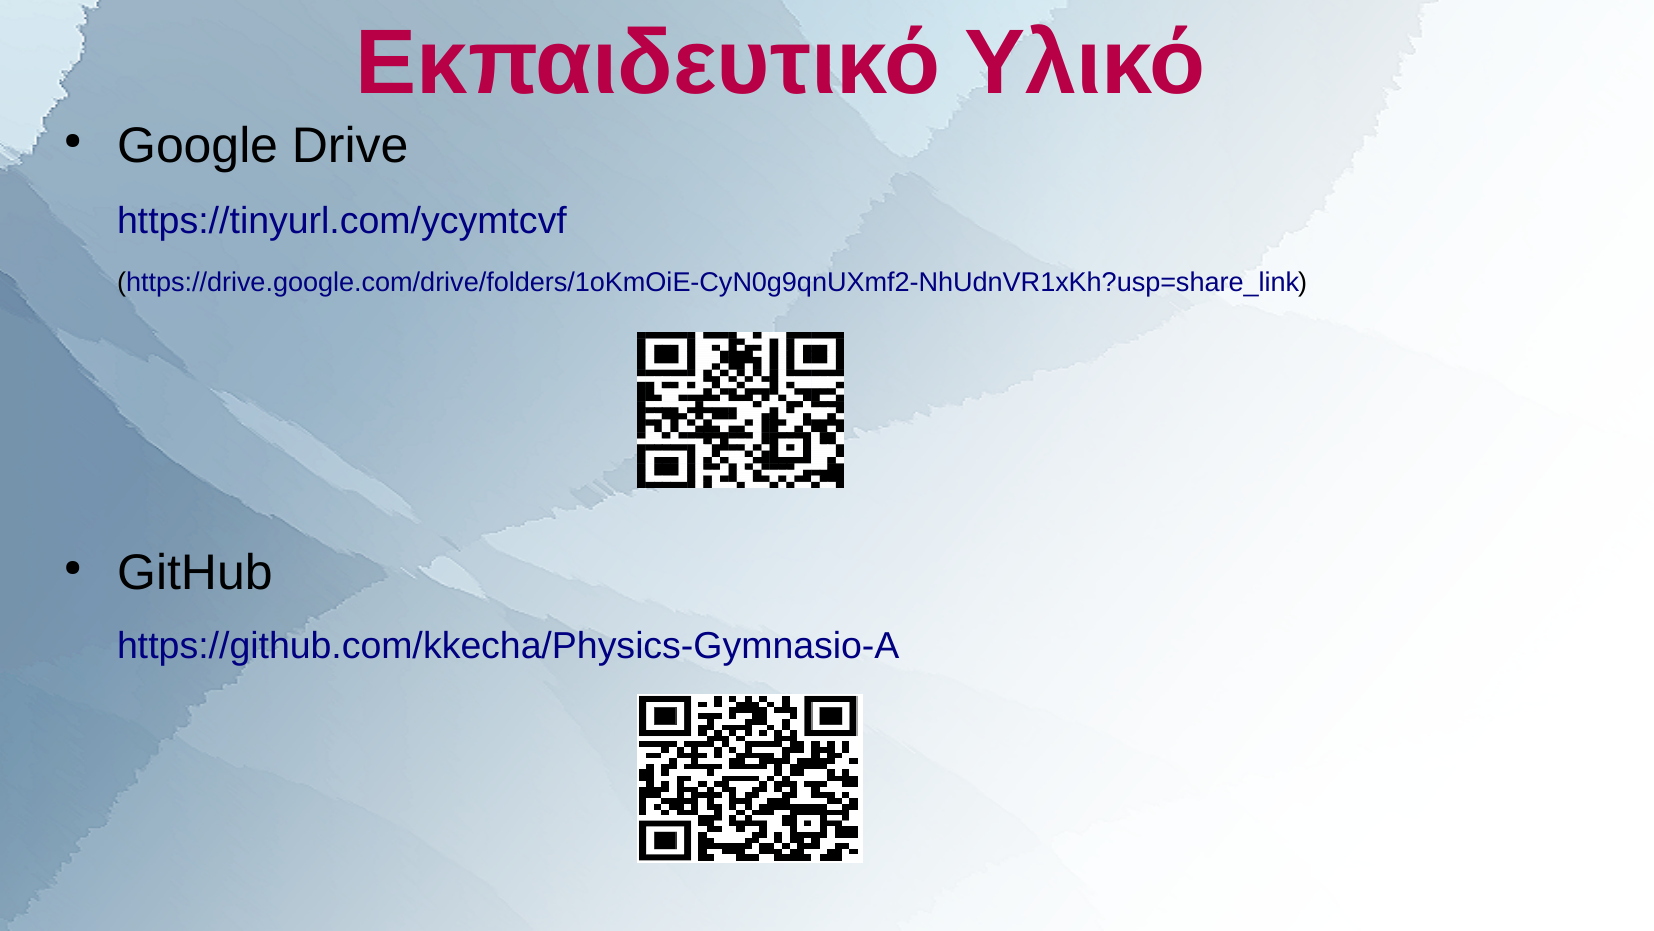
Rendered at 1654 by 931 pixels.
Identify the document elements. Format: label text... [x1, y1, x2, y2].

picture [0, 0, 1654, 931]
list Google Drive https://tinyurl.com/ycymtcvf (https://drive.google.com/drive/folders/1oKmOiE-CyN0g9qnUXmf2-NhUdnVR1xKh?usp=share_link) GitHub https://github.com/kkecha/Physics-Gymnasio-A [46, 112, 1539, 842]
title Εκπαιδευτικό Υλικό [37, 1, 1526, 113]
